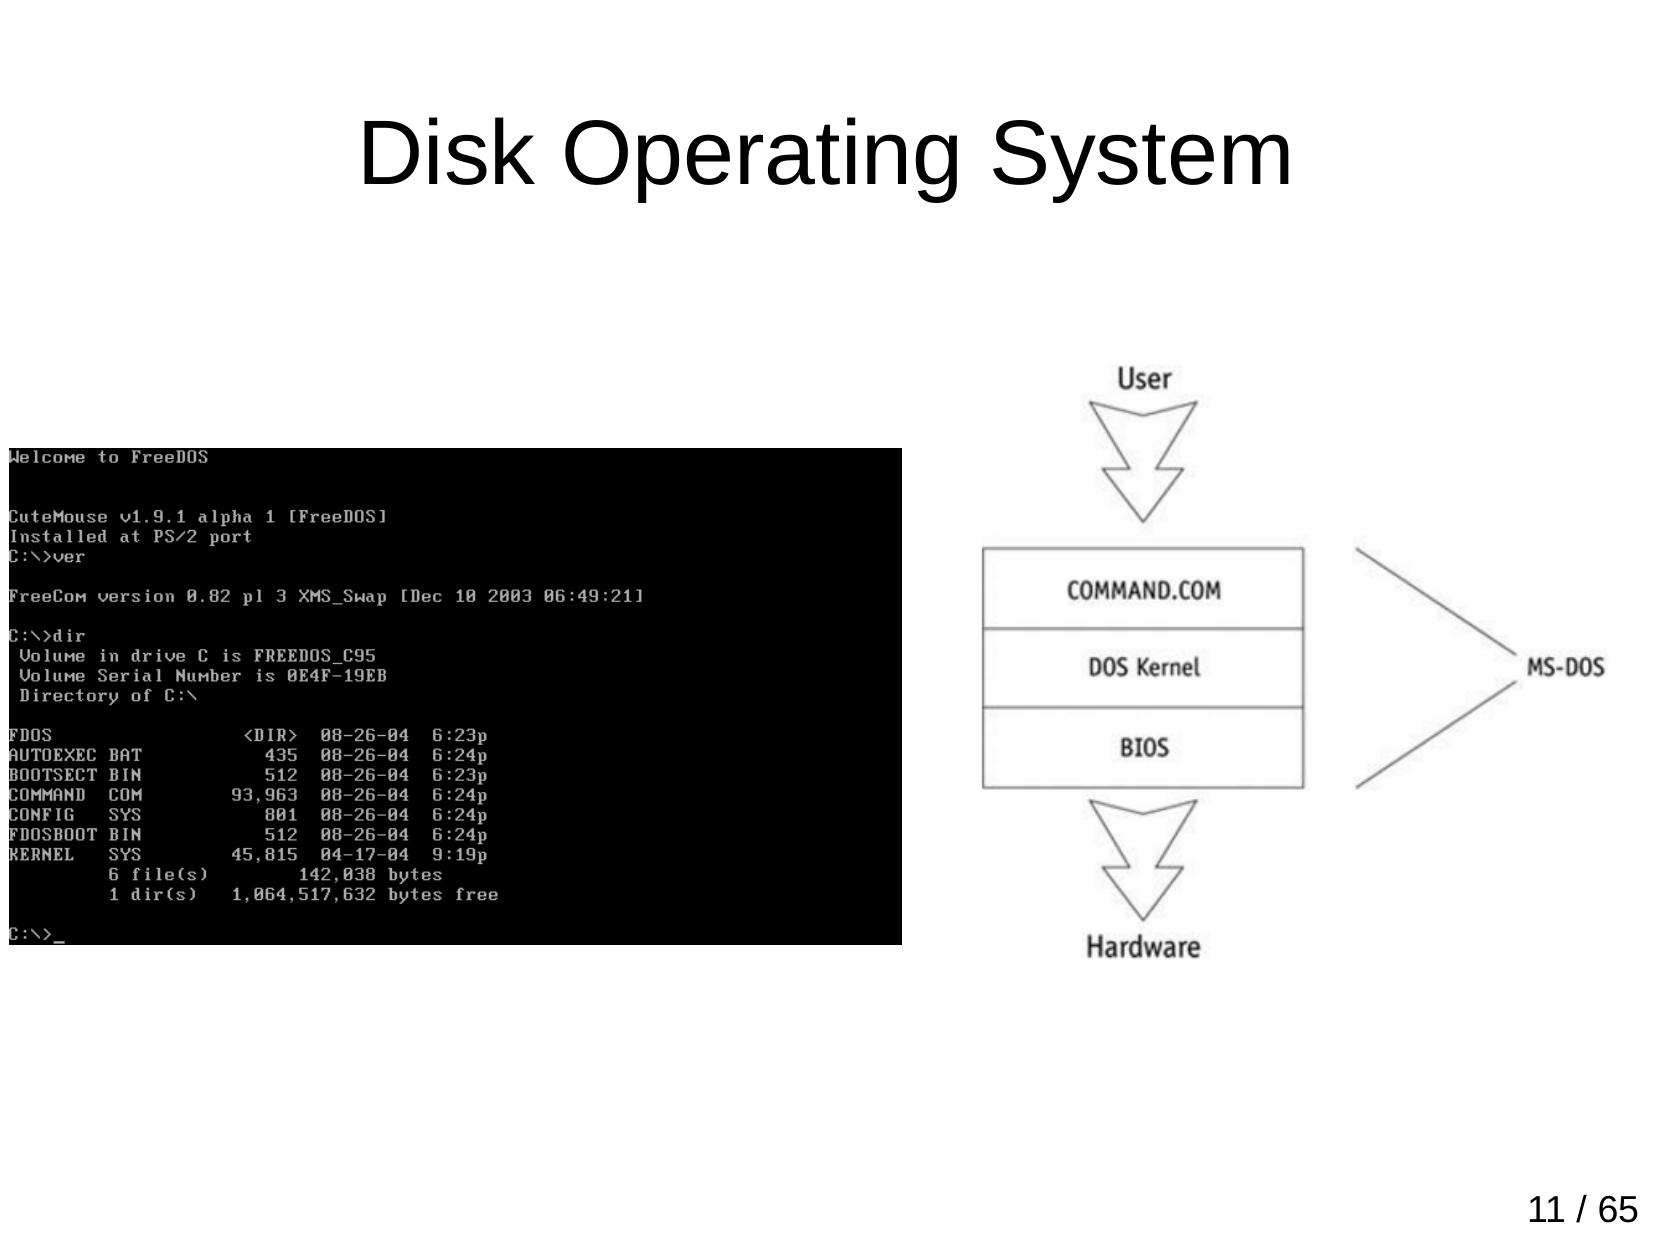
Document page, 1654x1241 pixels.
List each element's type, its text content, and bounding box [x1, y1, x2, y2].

title Disk Operating System [82, 49, 1571, 257]
picture [9, 448, 902, 945]
text_box <number> / 65 [1380, 1181, 1654, 1238]
picture [944, 354, 1627, 980]
